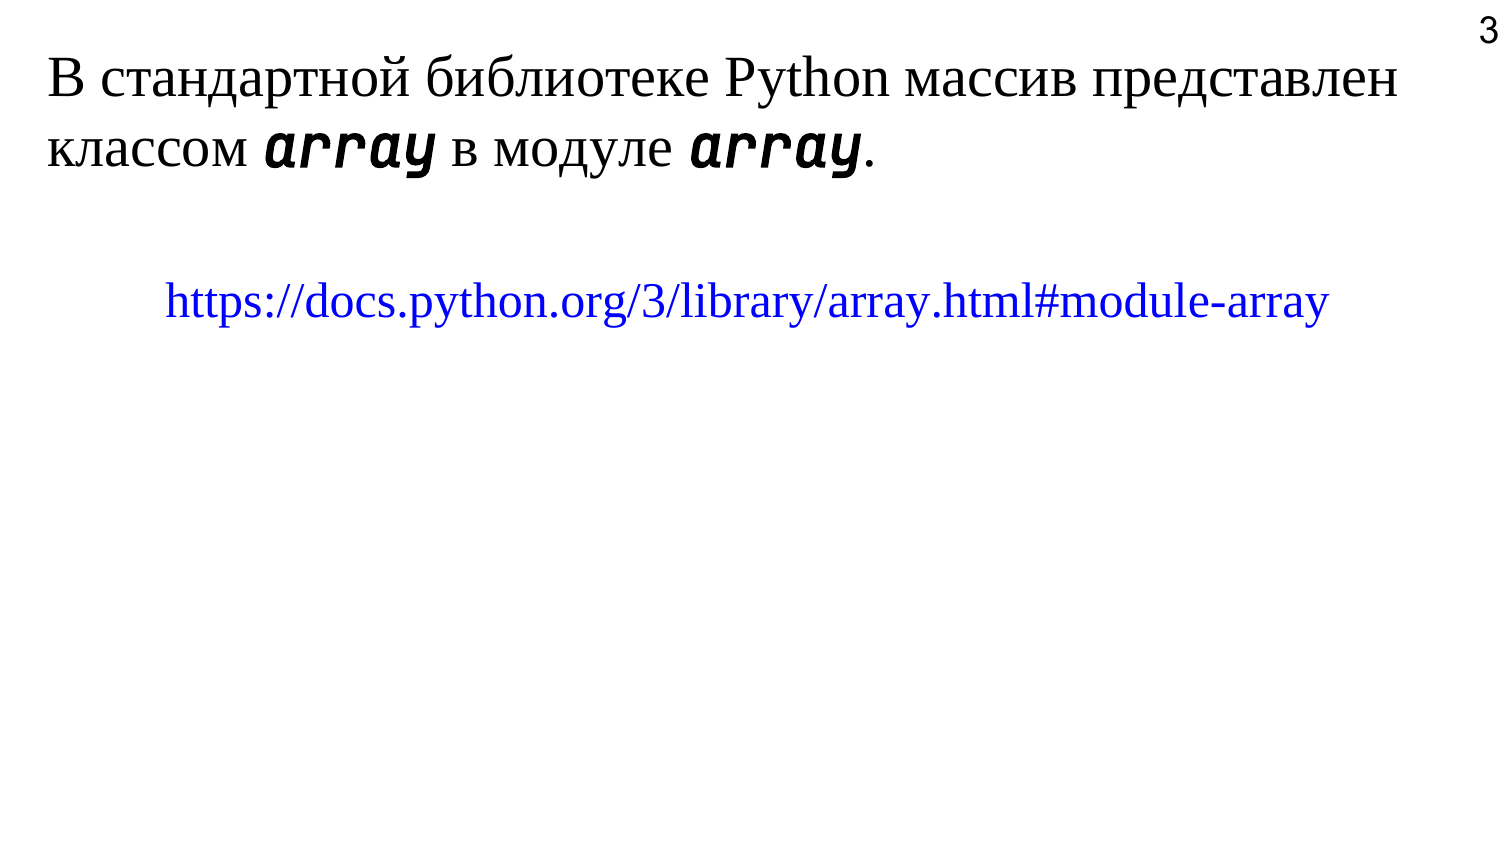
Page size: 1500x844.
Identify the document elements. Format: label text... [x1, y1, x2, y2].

text_box https://docs.python.org/3/library/array.html#module-array [165, 259, 1346, 330]
text_box В стандартной библиотеке Python массив представлен классом array в модуле array. [47, 31, 1465, 237]
